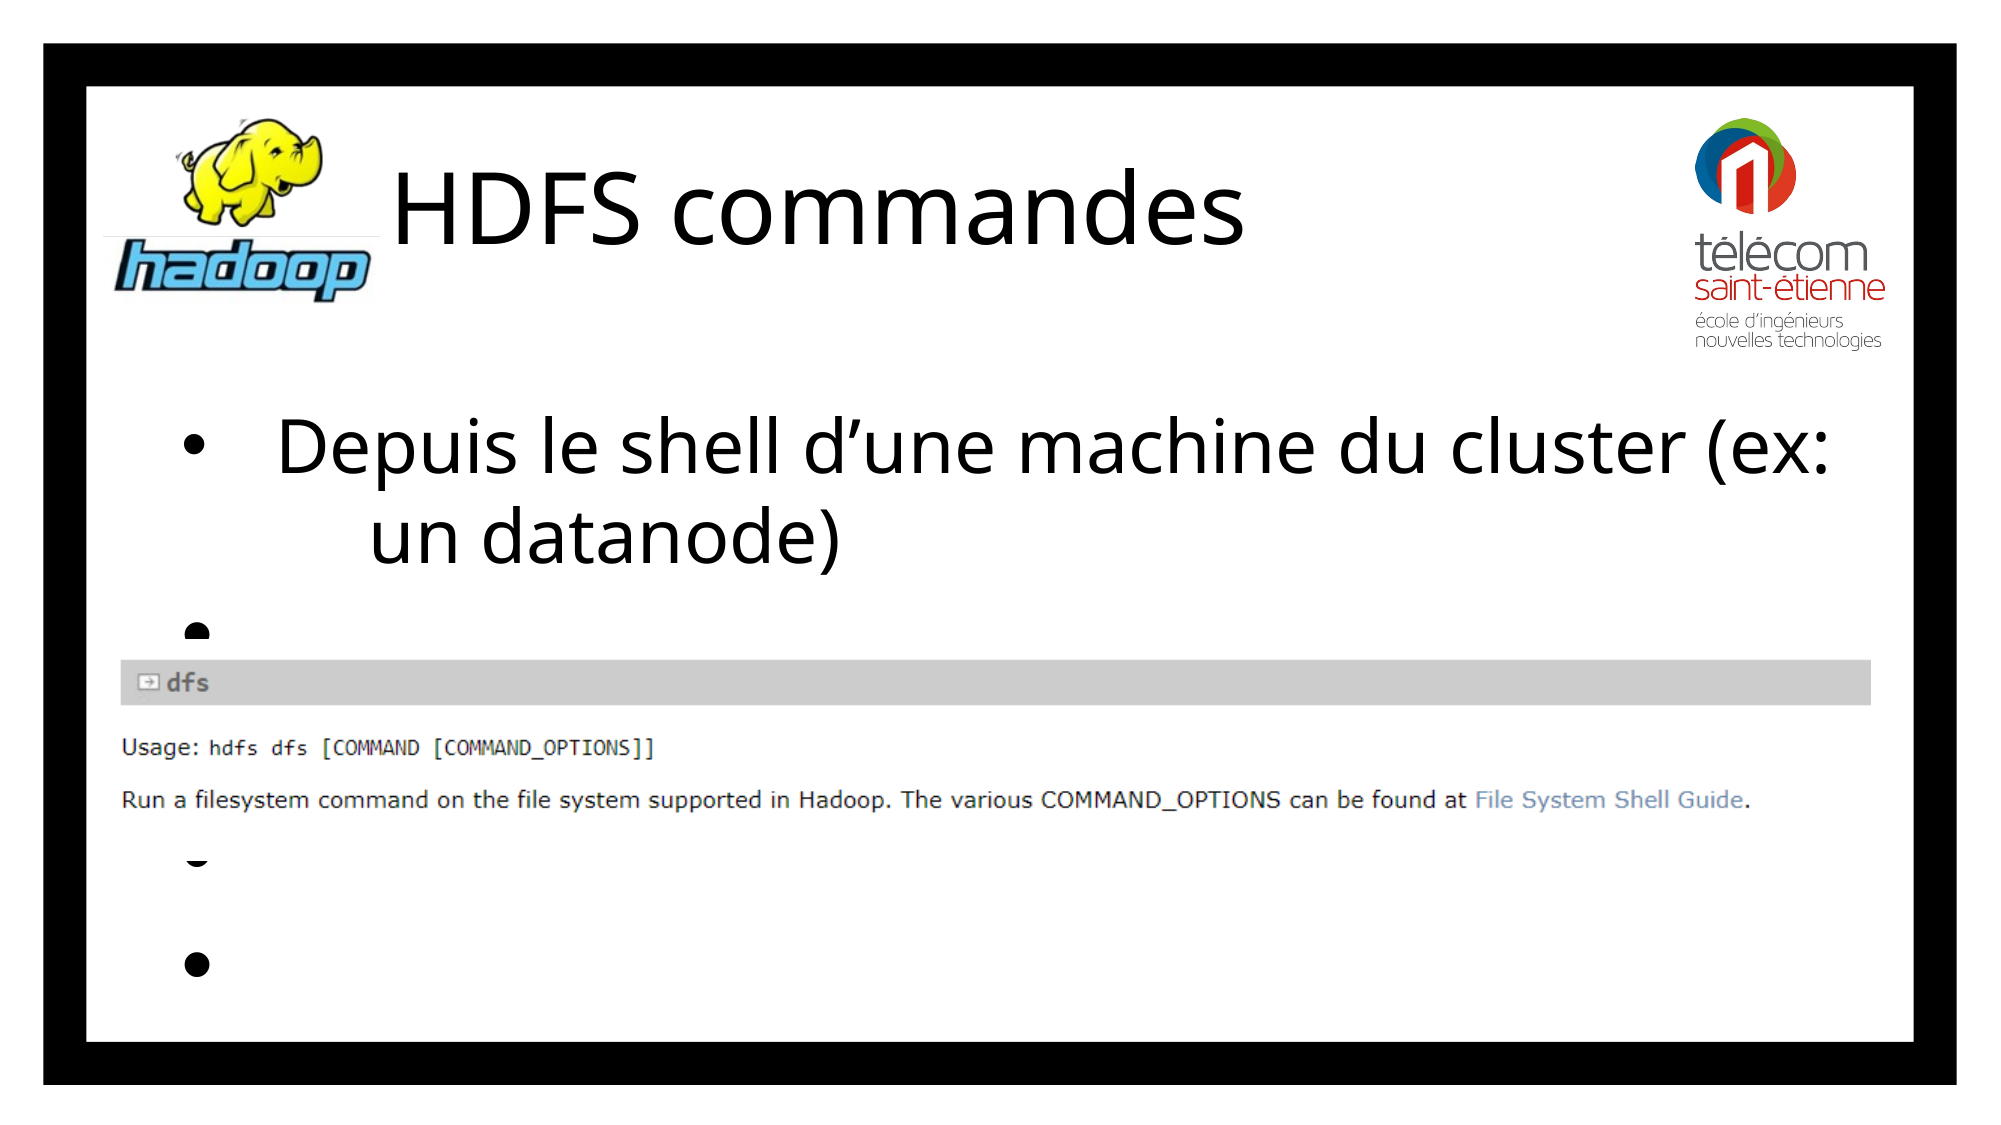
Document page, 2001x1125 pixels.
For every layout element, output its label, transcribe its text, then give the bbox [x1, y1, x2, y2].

picture [1695, 118, 1885, 351]
picture [1715, 134, 1730, 138]
title HDFS commandes [380, 138, 1849, 304]
picture [103, 118, 380, 305]
text_box Depuis le shell d’une machine du cluster (ex: un datanode) [166, 861, 1849, 1078]
picture [103, 639, 1871, 861]
text_box Depuis le shell d’une machine du cluster (ex: un datanode) [166, 391, 1849, 639]
